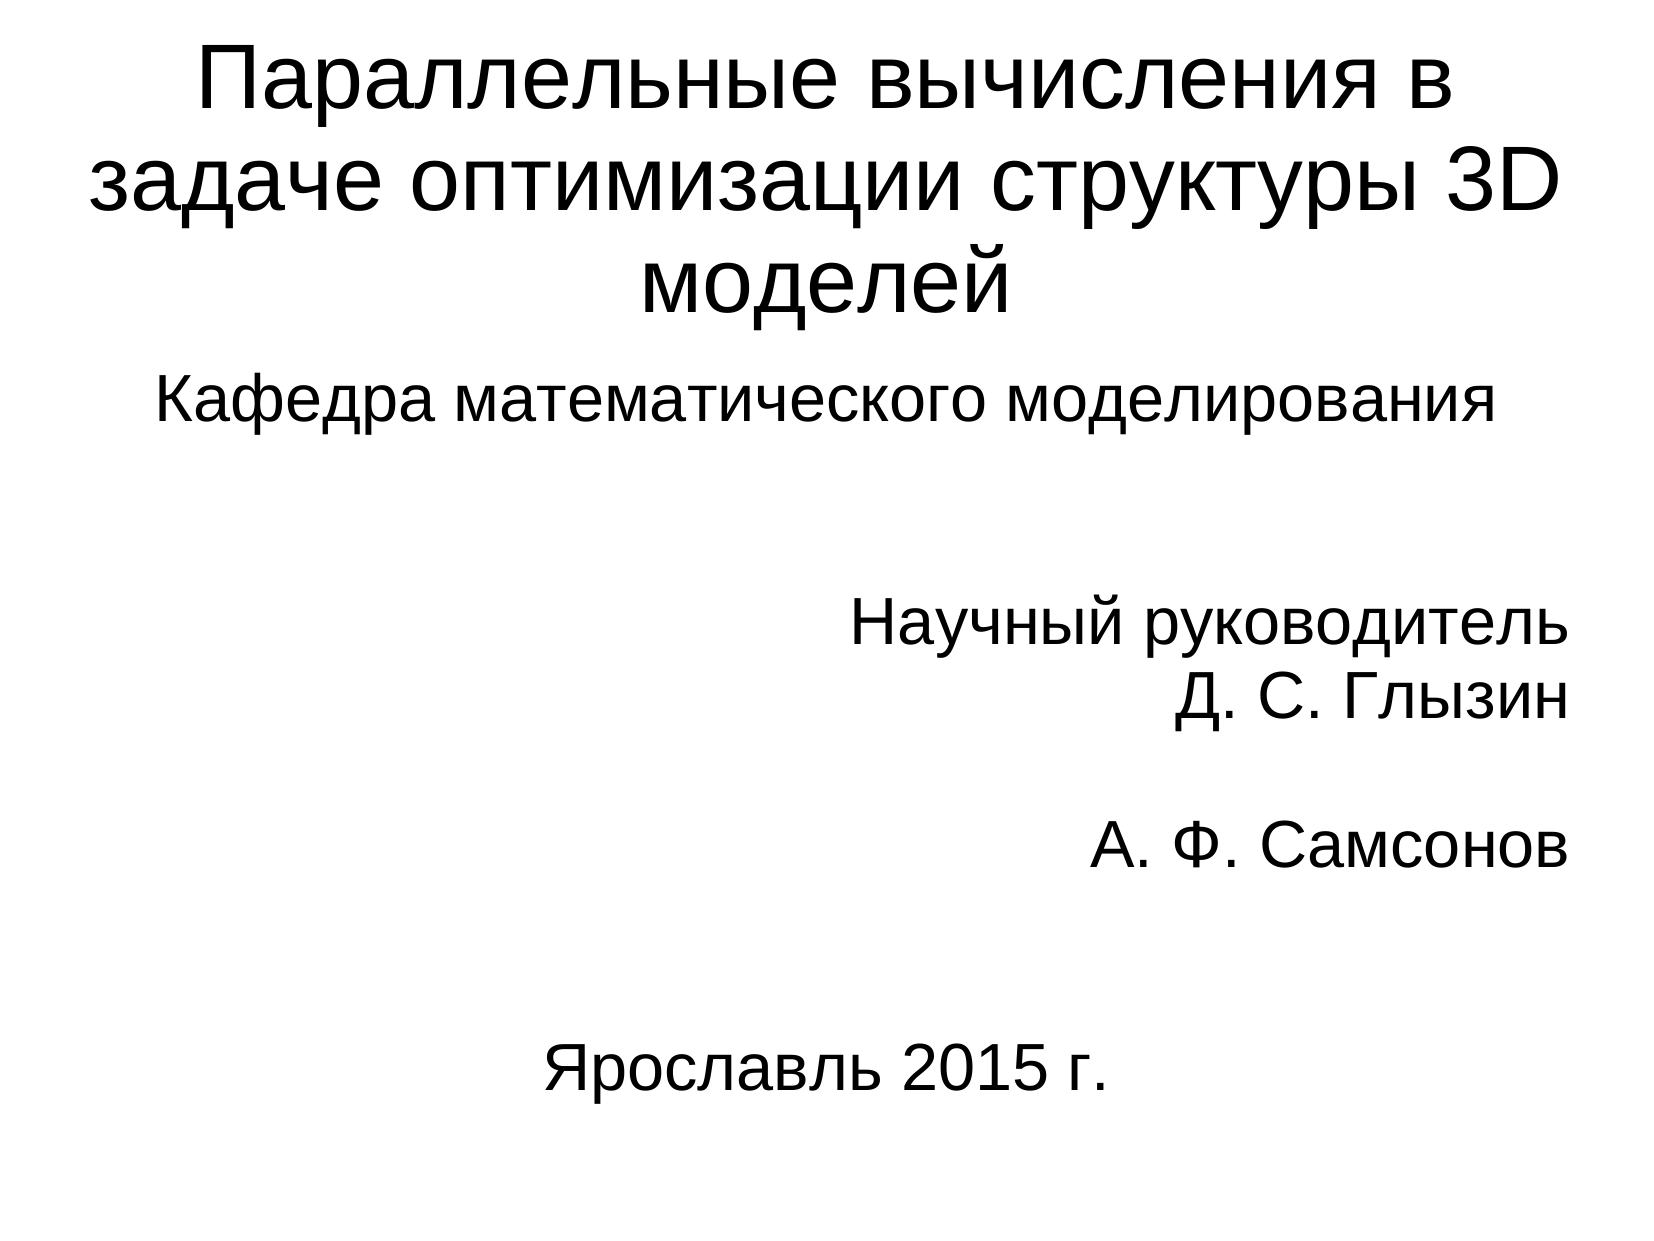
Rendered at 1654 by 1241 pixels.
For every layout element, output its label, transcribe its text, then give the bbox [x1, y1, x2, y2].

subtitle Кафедра математического моделирования Научный руководитель Д. С. Глызин А. Ф. Самсонов Ярославль 2015 г. [82, 297, 1571, 1170]
title Параллельные вычисления в задаче оптимизации структуры 3D моделей [82, 20, 1571, 297]
